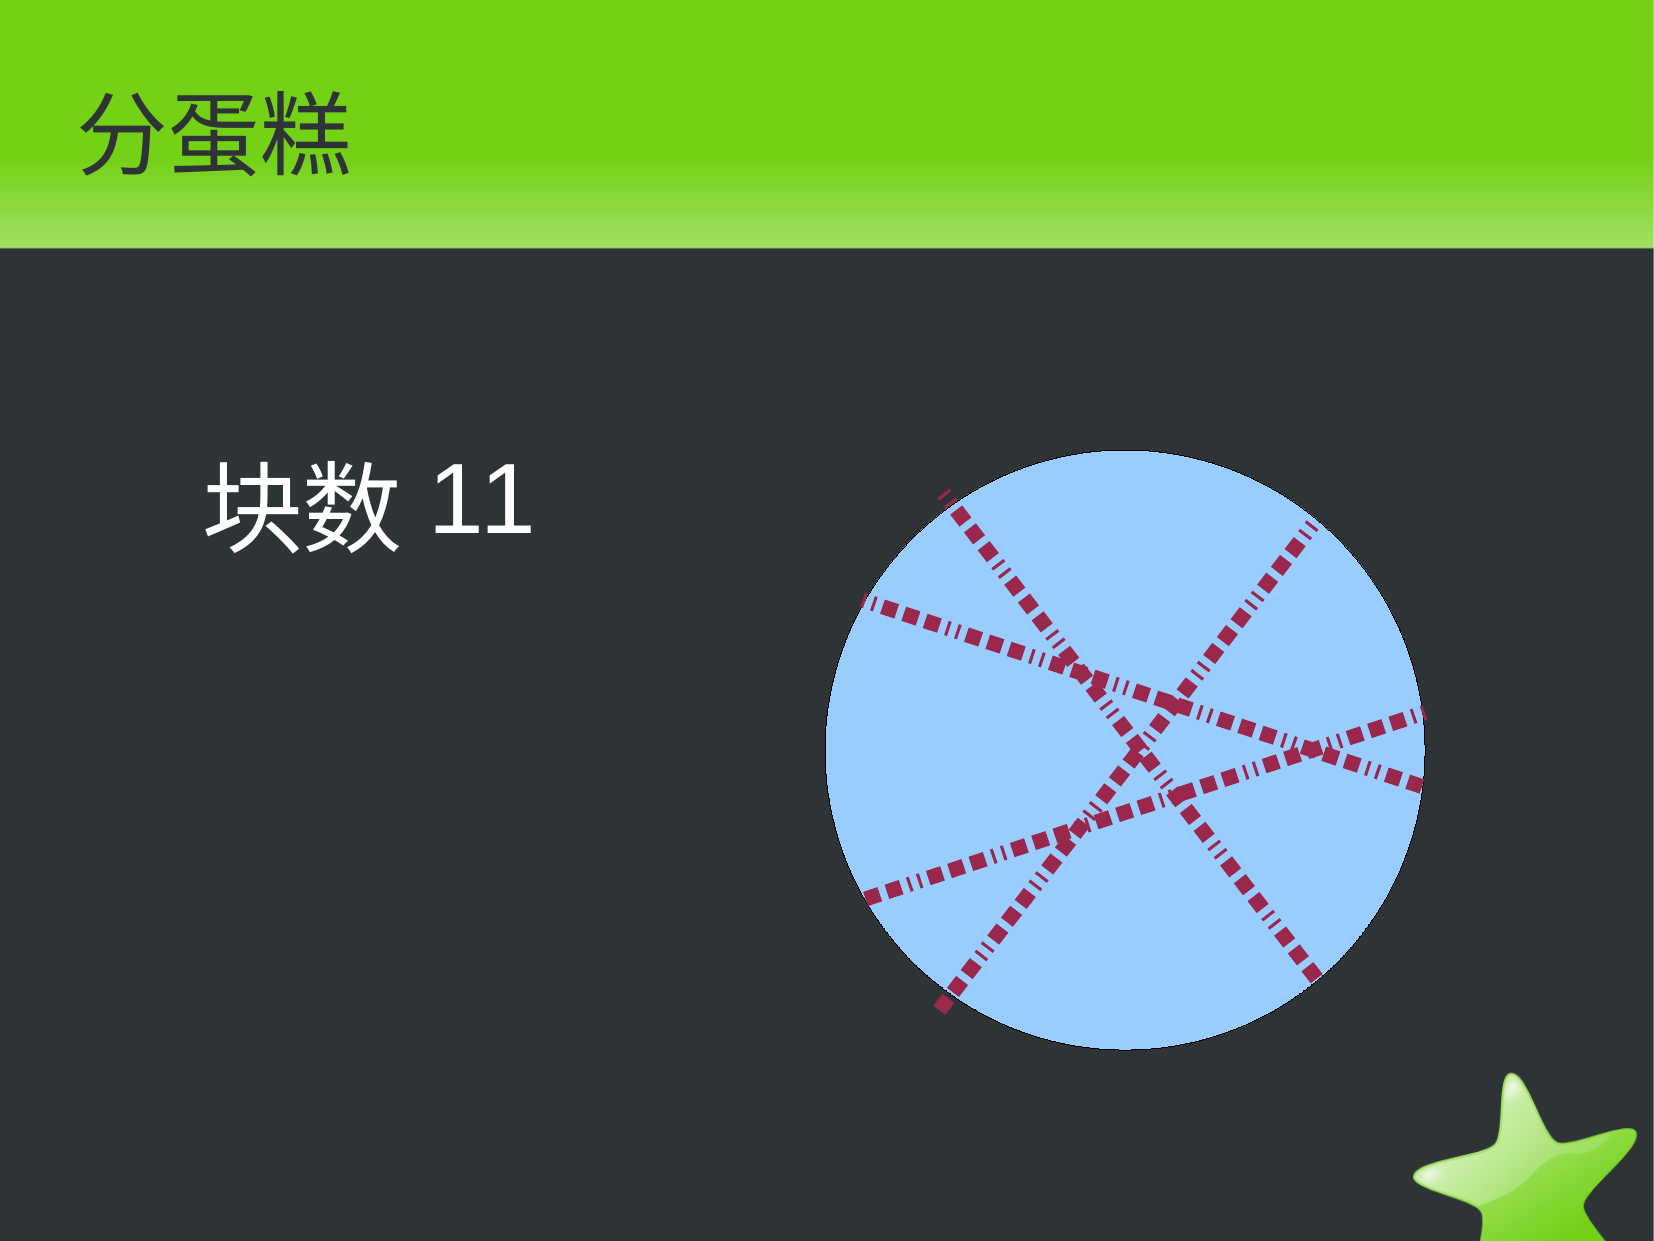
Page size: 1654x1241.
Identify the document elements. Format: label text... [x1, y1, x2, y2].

text_box [825, 450, 1426, 1051]
title 分蛋糕 [76, 29, 1565, 237]
text_box <number> [413, 435, 899, 563]
picture [0, 0, 1654, 1241]
text_box 块数 [187, 431, 418, 563]
